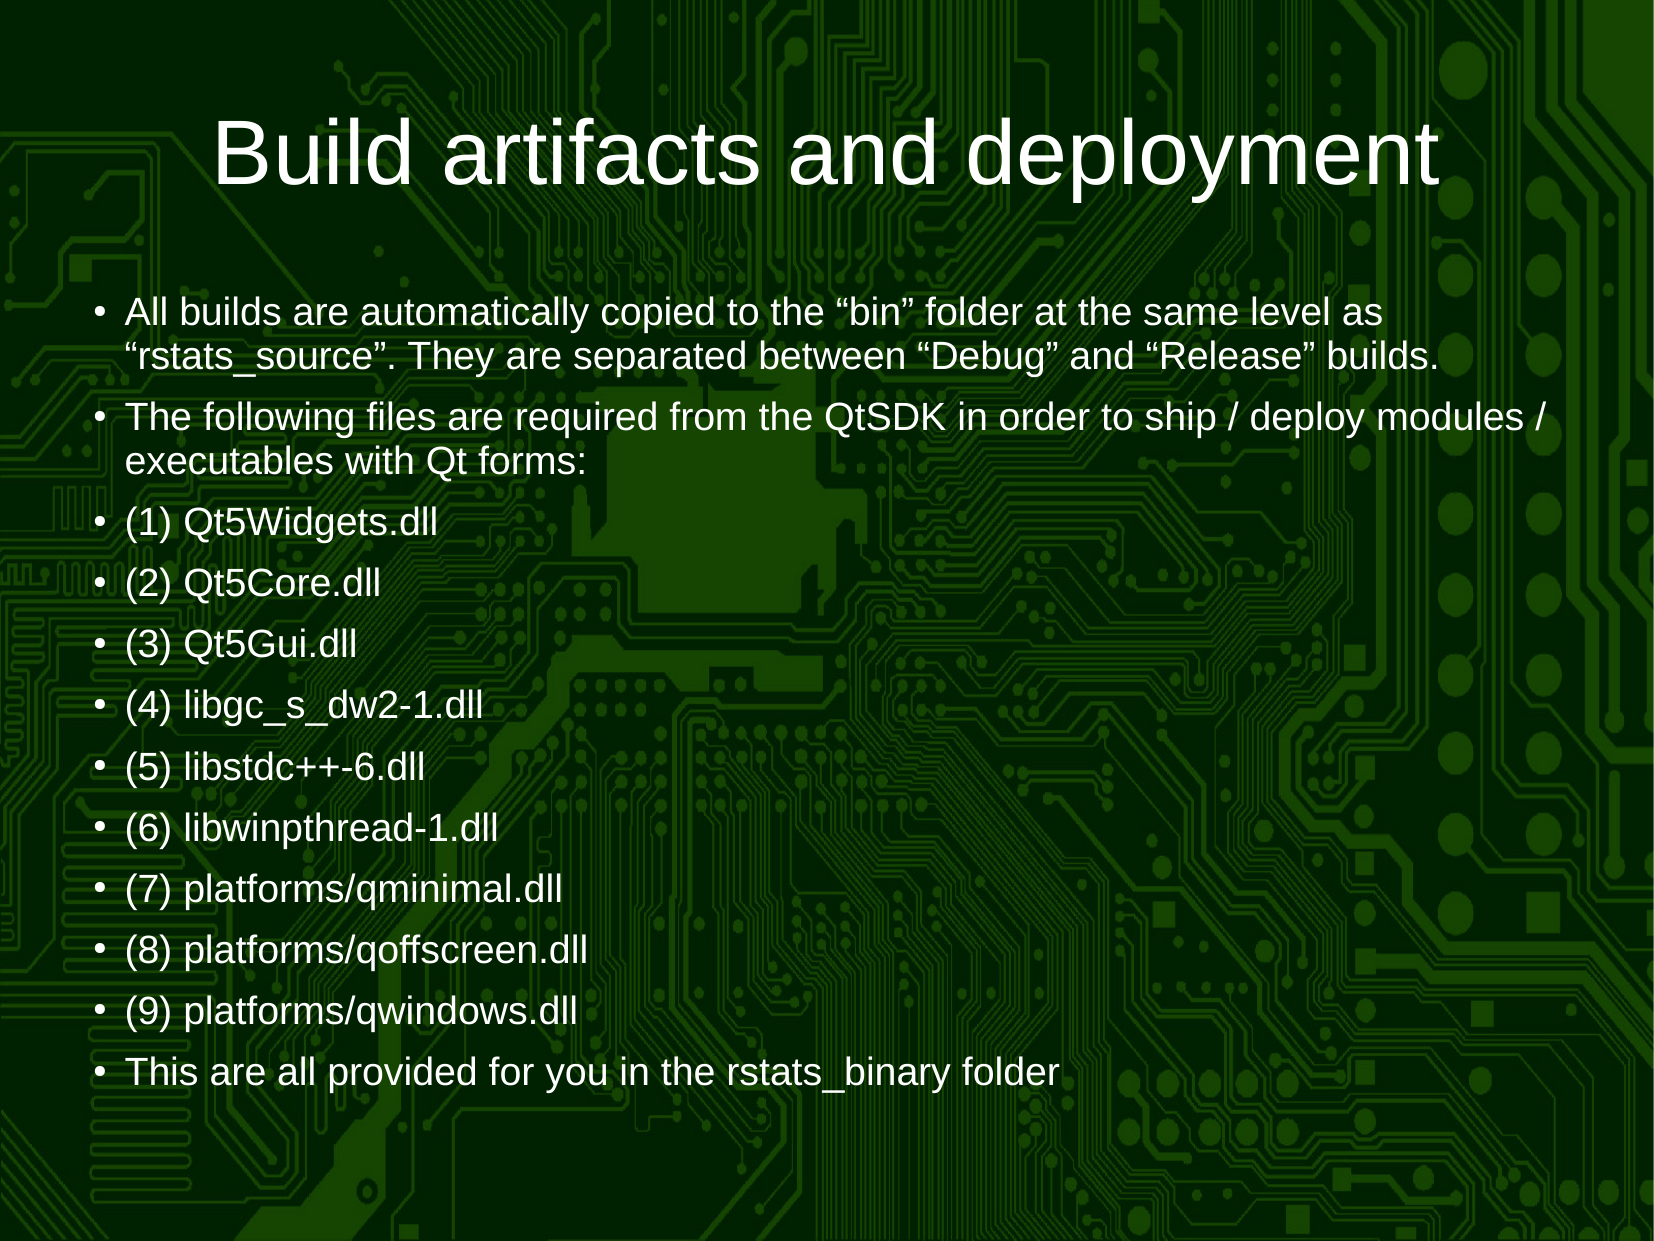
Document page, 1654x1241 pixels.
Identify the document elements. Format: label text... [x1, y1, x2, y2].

picture [0, 0, 1654, 1241]
list All builds are automatically copied to the “bin” folder at the same level as “rstats_source”. They are separated between “Debug” and “Release” builds. The following files are required from the QtSDK in order to ship / deploy modules / executables with Qt forms: (1) Qt5Widgets.dll (2) Qt5Core.dll (3) Qt5Gui.dll (4) libgc_s_dw2-1.dll (5) libstdc++-6.dll (6) libwinpthread-1.dll (7) platforms/qminimal.dll (8) platforms/qoffscreen.dll (9) platforms/qwindows.dll This are all provided for you in the rstats_binary folder [82, 290, 1571, 1111]
title Build artifacts and deployment [82, 49, 1571, 257]
